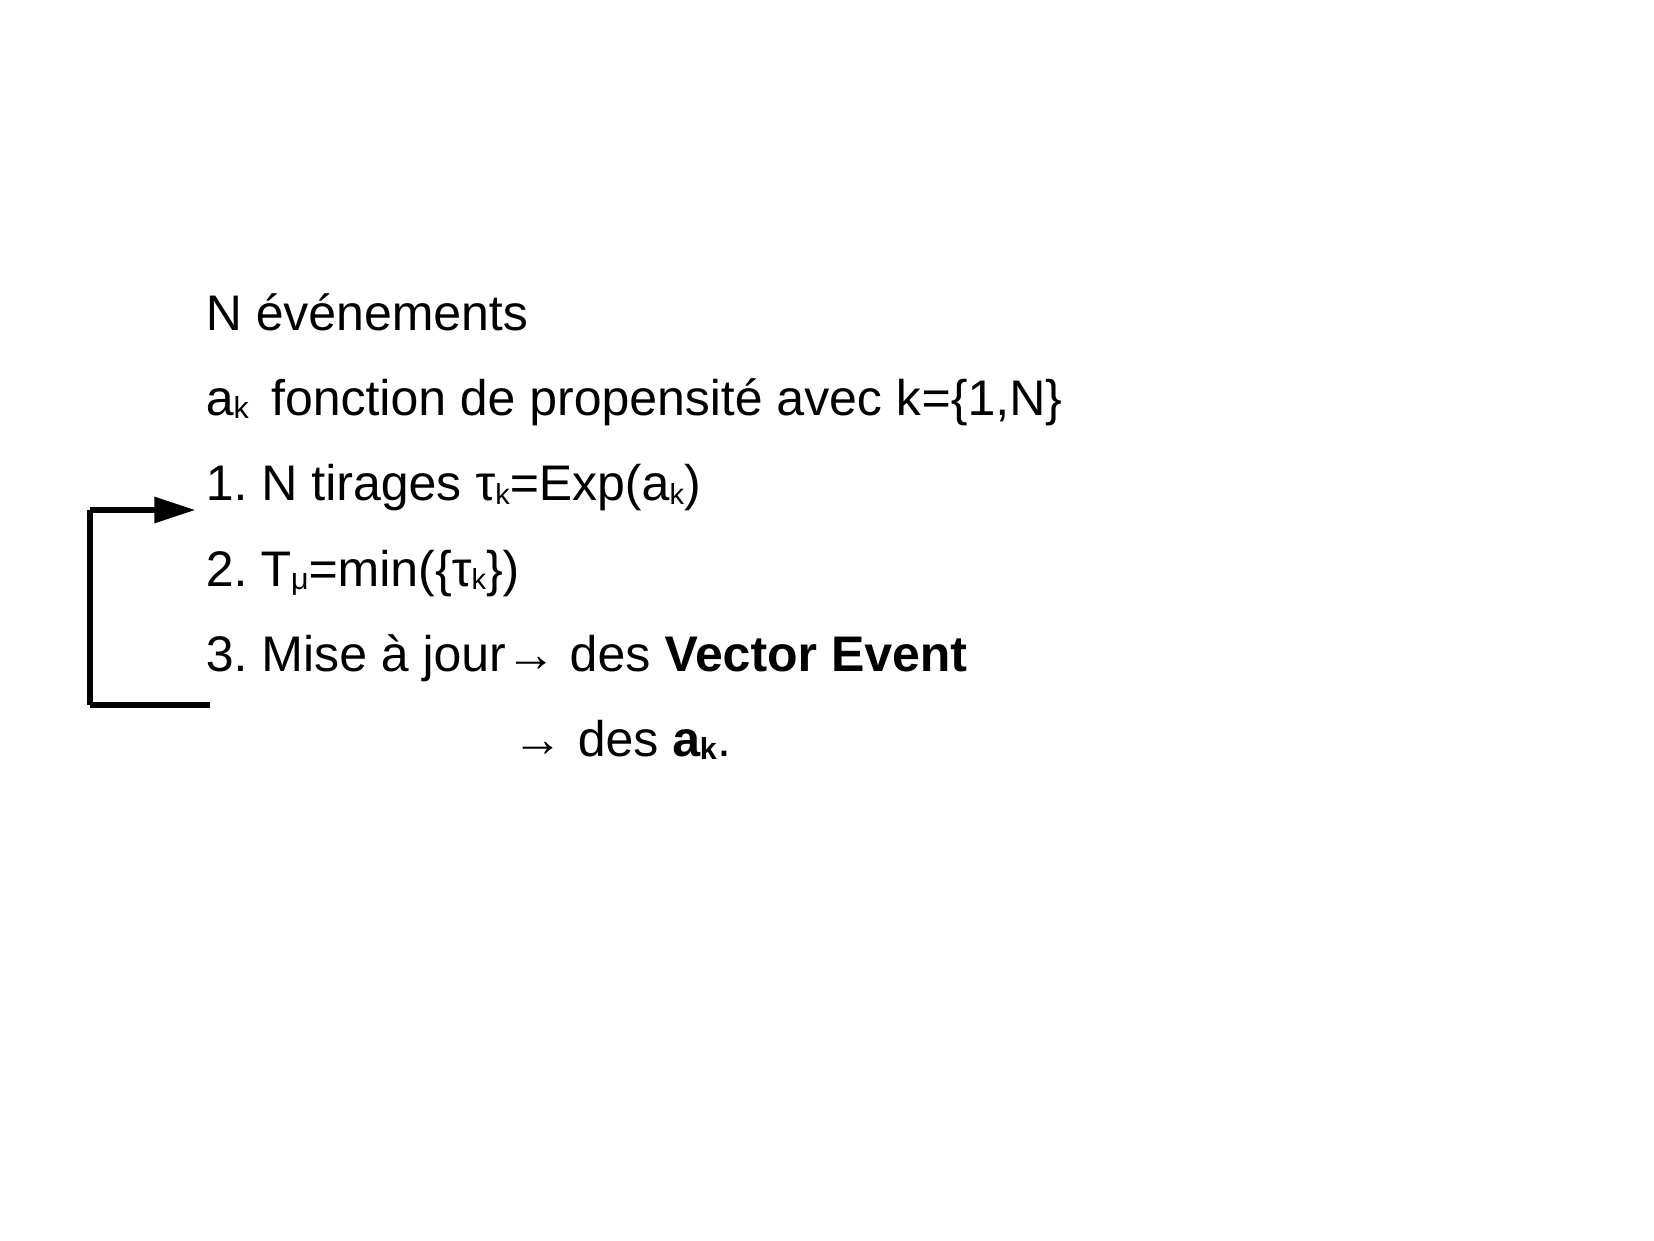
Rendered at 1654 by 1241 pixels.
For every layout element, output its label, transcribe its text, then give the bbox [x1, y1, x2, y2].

list N événements ak fonction de propensité avec k={1,N} 1. N tirages τk=Exp(ak) 2. Tμ=min({τk}) 3. Mise à jour→ des Vector Event → des ak. [135, 285, 1613, 1005]
